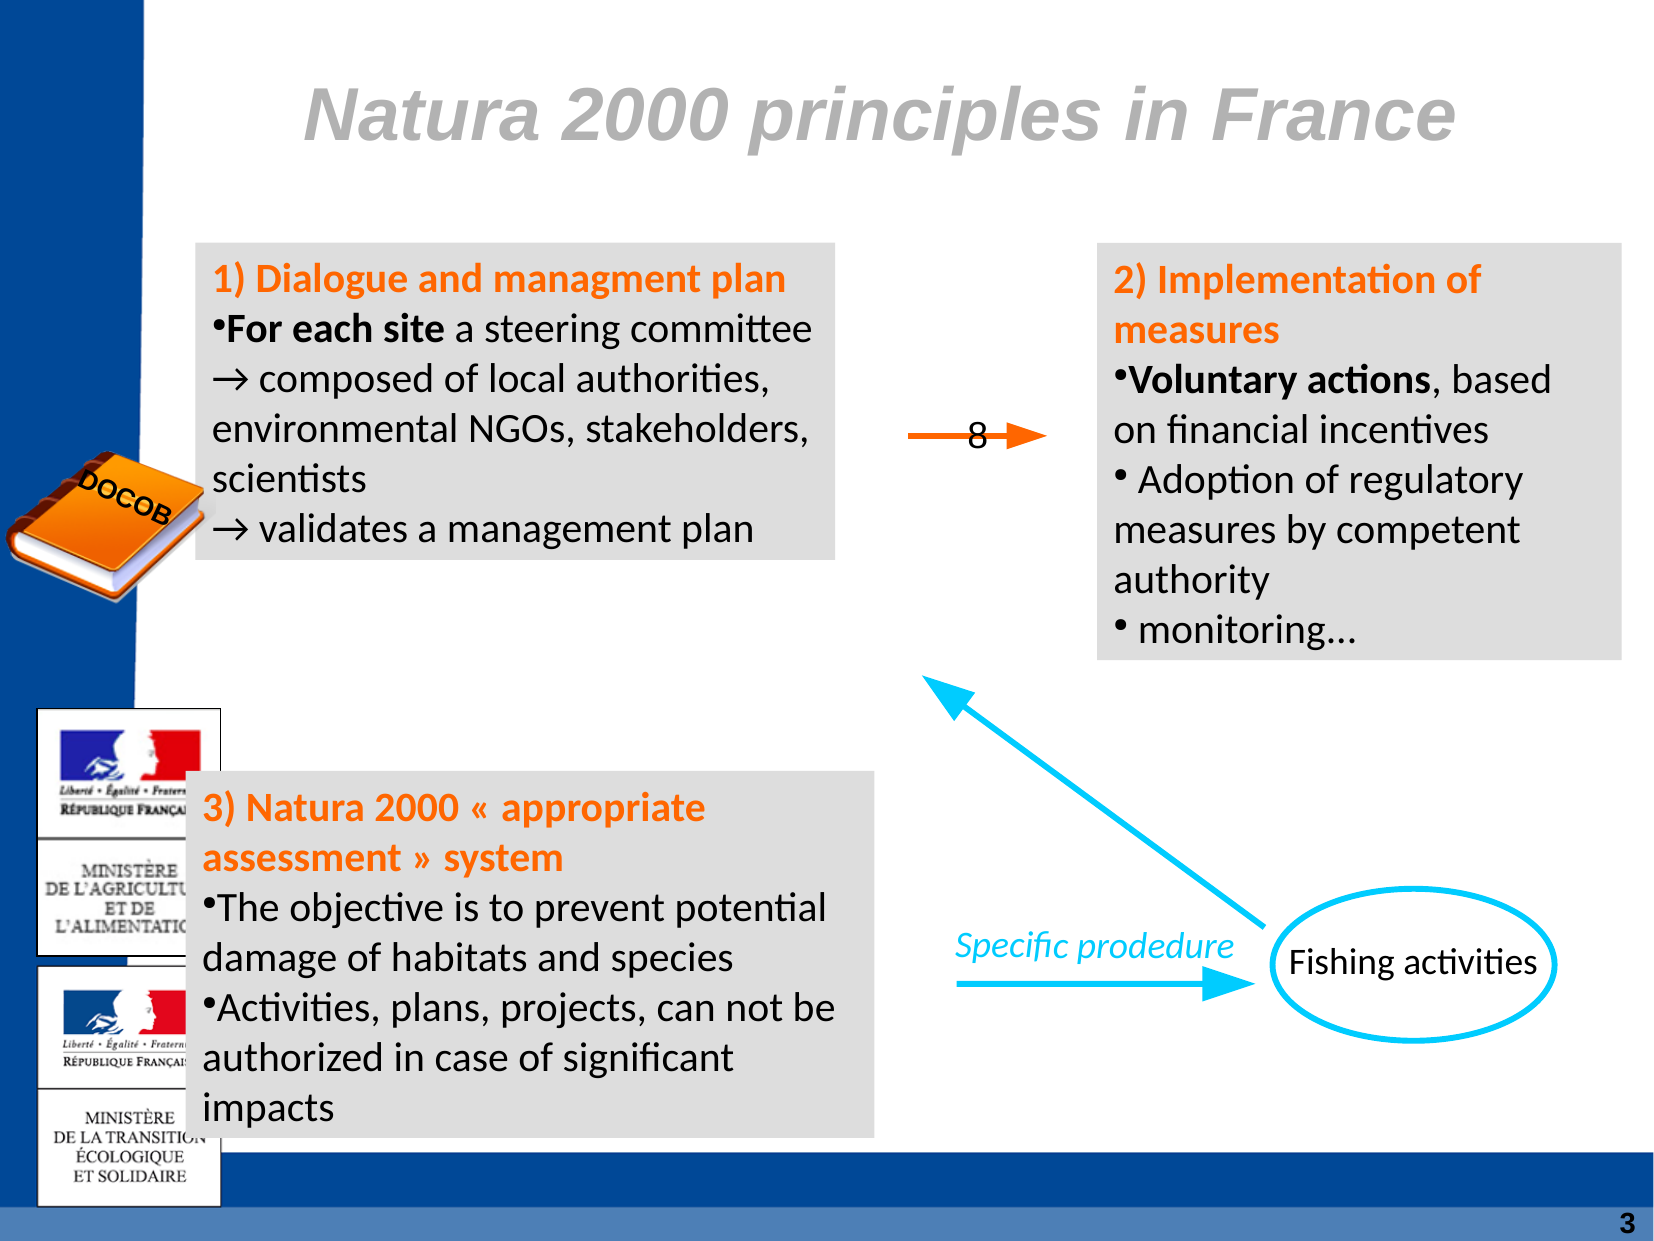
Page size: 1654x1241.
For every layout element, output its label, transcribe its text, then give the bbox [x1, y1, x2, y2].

text_box 1) Dialogue and managment plan For each site a steering committee → composed of local authorities, environmental NGOs, stakeholders, scientists → validates a management plan [195, 242, 836, 560]
text_box Fishing activities [1295, 888, 1555, 1041]
text_box 2) Implementation of measures Voluntary actions, based on financial incentives Adoption of regulatory measures by competent authority monitoring... [1097, 242, 1622, 661]
text_box 3) Natura 2000 « appropriate assessment » system The objective is to prevent potential damage of habitats and species Activities, plans, projects, can not be authorized in case of significant impacts [185, 770, 875, 1138]
text_box DOCOB [56, 451, 194, 547]
text_box Natura 2000 principles in France [117, 41, 1645, 189]
text_box Specific prodedure [940, 922, 1311, 1052]
picture [0, 0, 1654, 1241]
